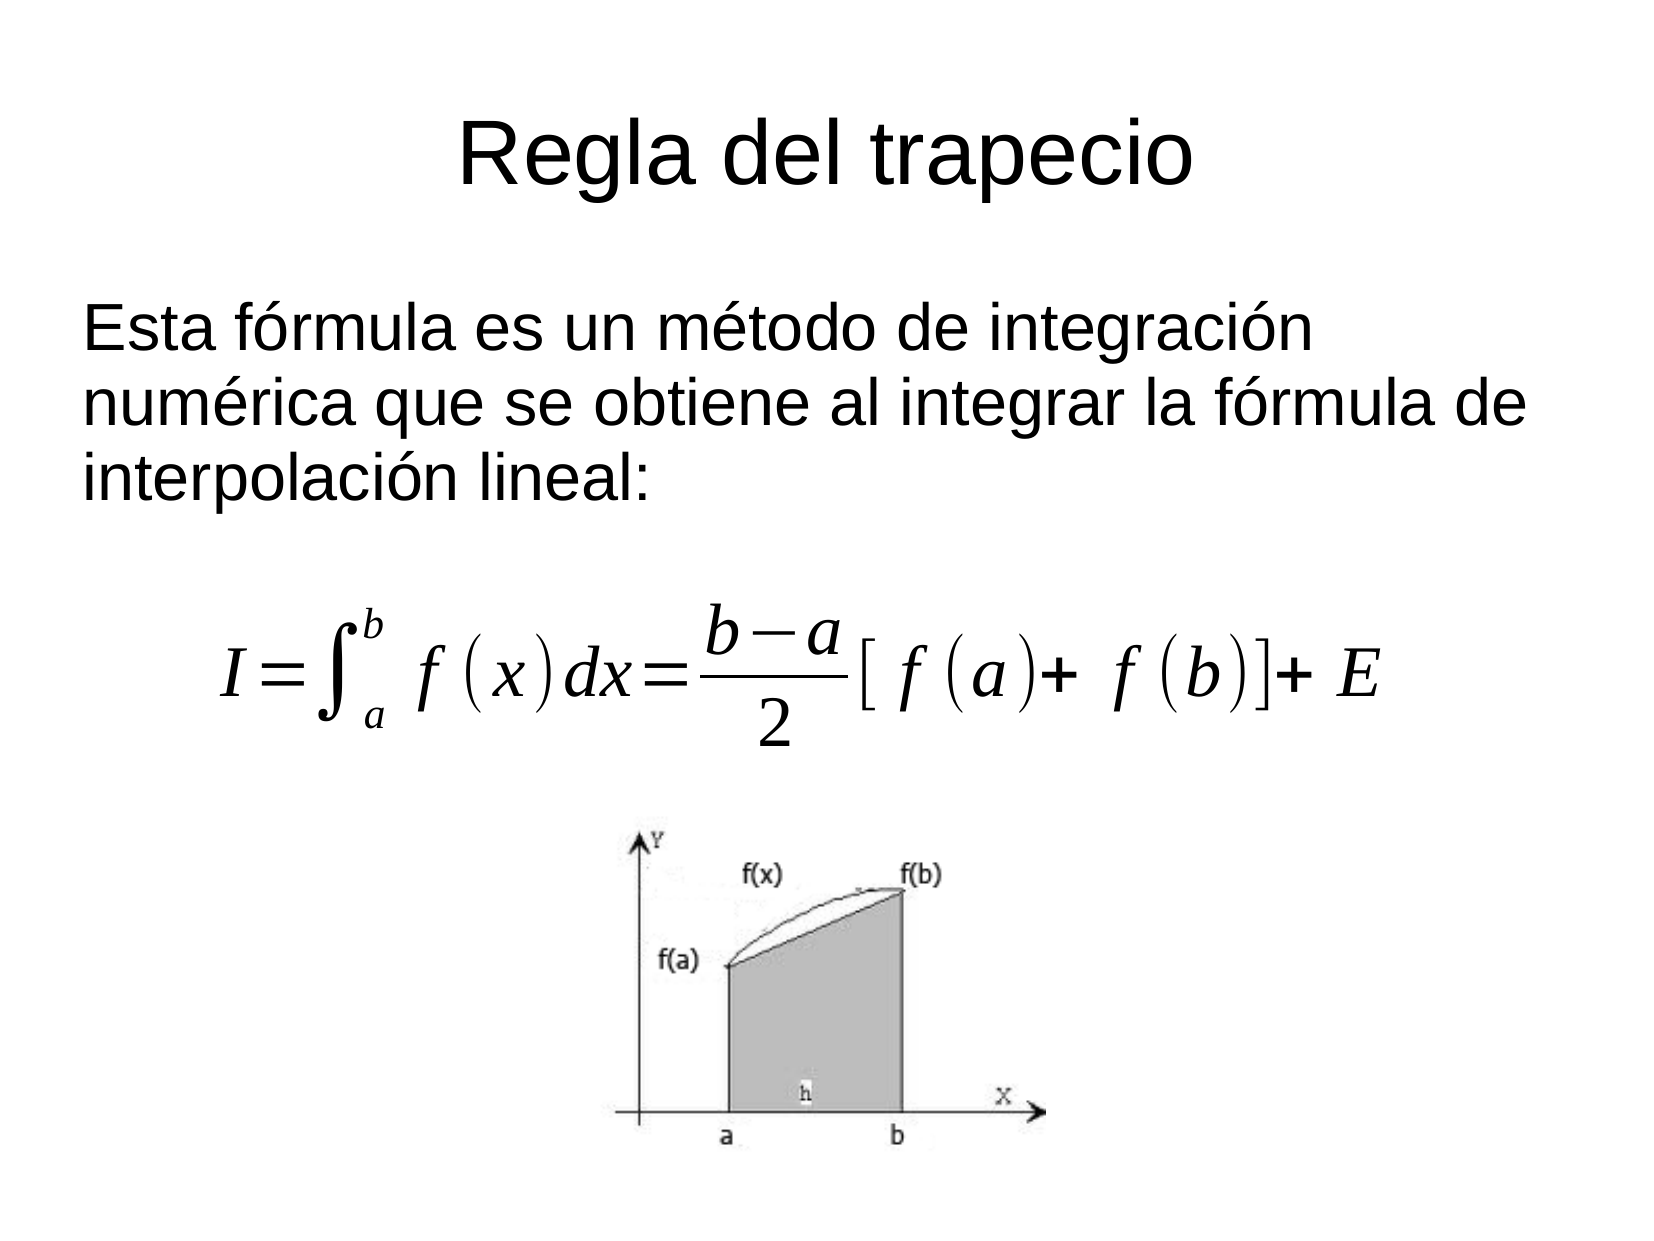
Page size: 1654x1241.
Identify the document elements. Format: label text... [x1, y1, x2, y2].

list Esta fórmula es un método de integración numérica que se obtiene al integrar la fórmula de interpolación lineal: [82, 290, 1571, 562]
chart [207, 590, 1388, 763]
title Regla del trapecio [82, 49, 1571, 257]
picture [501, 767, 1046, 1170]
